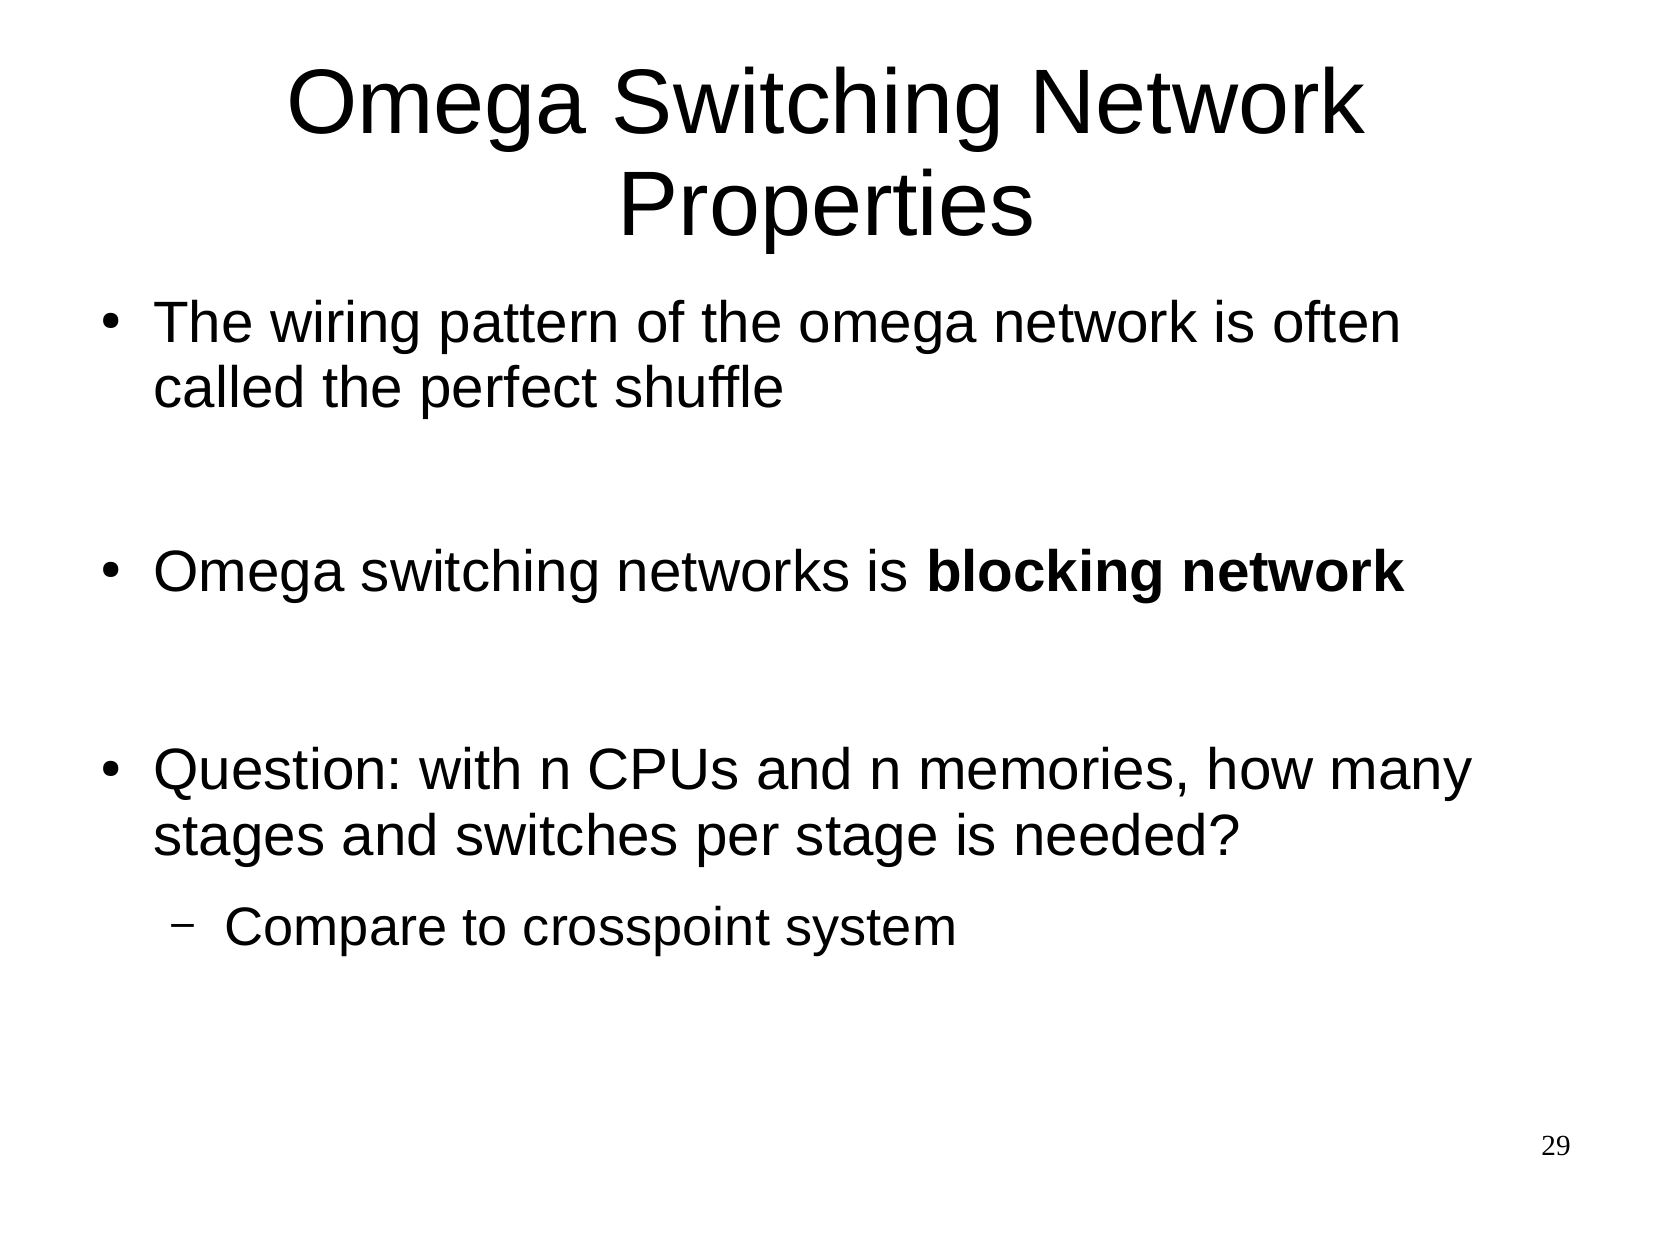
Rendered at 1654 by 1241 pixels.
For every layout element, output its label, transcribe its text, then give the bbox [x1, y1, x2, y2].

title Omega Switching Network Properties [82, 49, 1571, 257]
list The wiring pattern of the omega network is often called the perfect shuffle Omega switching networks is blocking network Question: with n CPUs and n memories, how many stages and switches per stage is needed? Compare to crosspoint system [82, 290, 1538, 1010]
